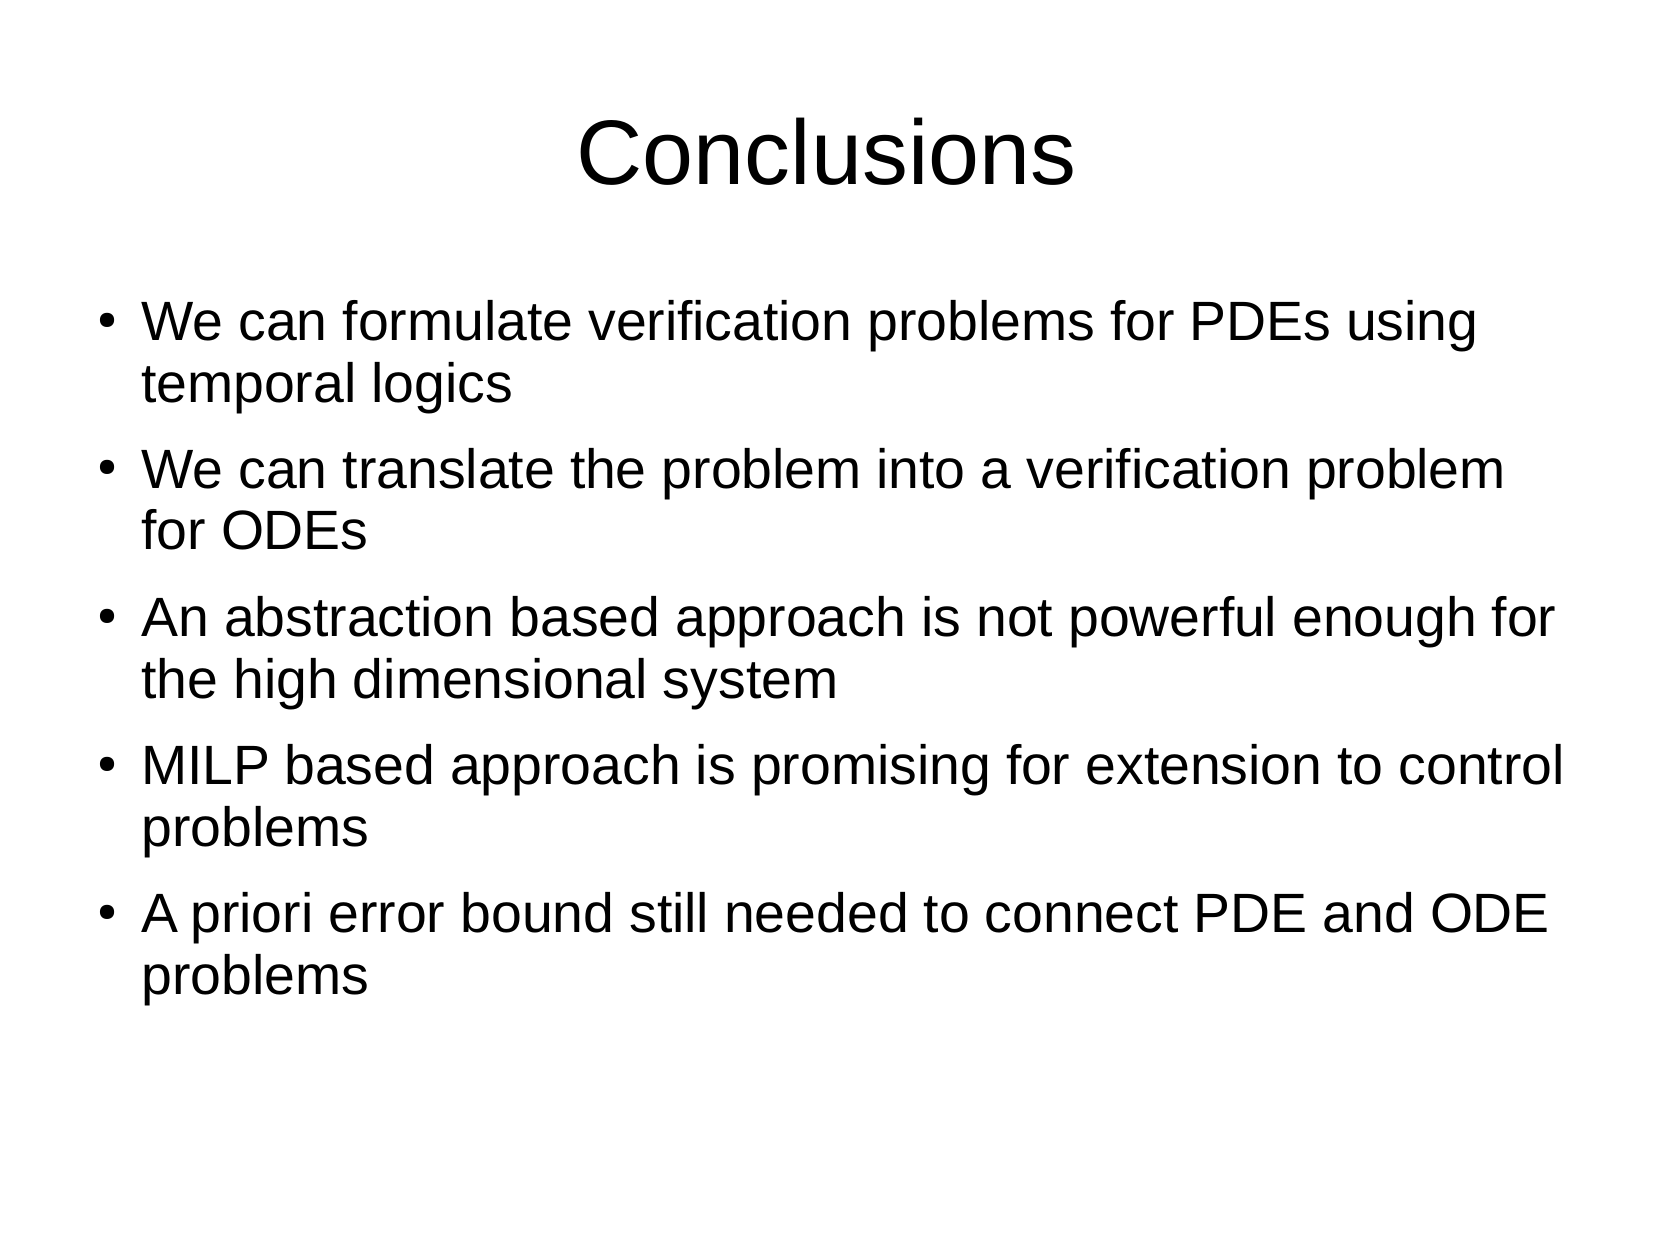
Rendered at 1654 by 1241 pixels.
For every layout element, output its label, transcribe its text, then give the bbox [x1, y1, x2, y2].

list We can formulate verification problems for PDEs using temporal logics We can translate the problem into a verification problem for ODEs An abstraction based approach is not powerful enough for the high dimensional system MILP based approach is promising for extension to control problems A priori error bound still needed to connect PDE and ODE problems [82, 290, 1571, 1010]
title Conclusions [82, 49, 1571, 257]
